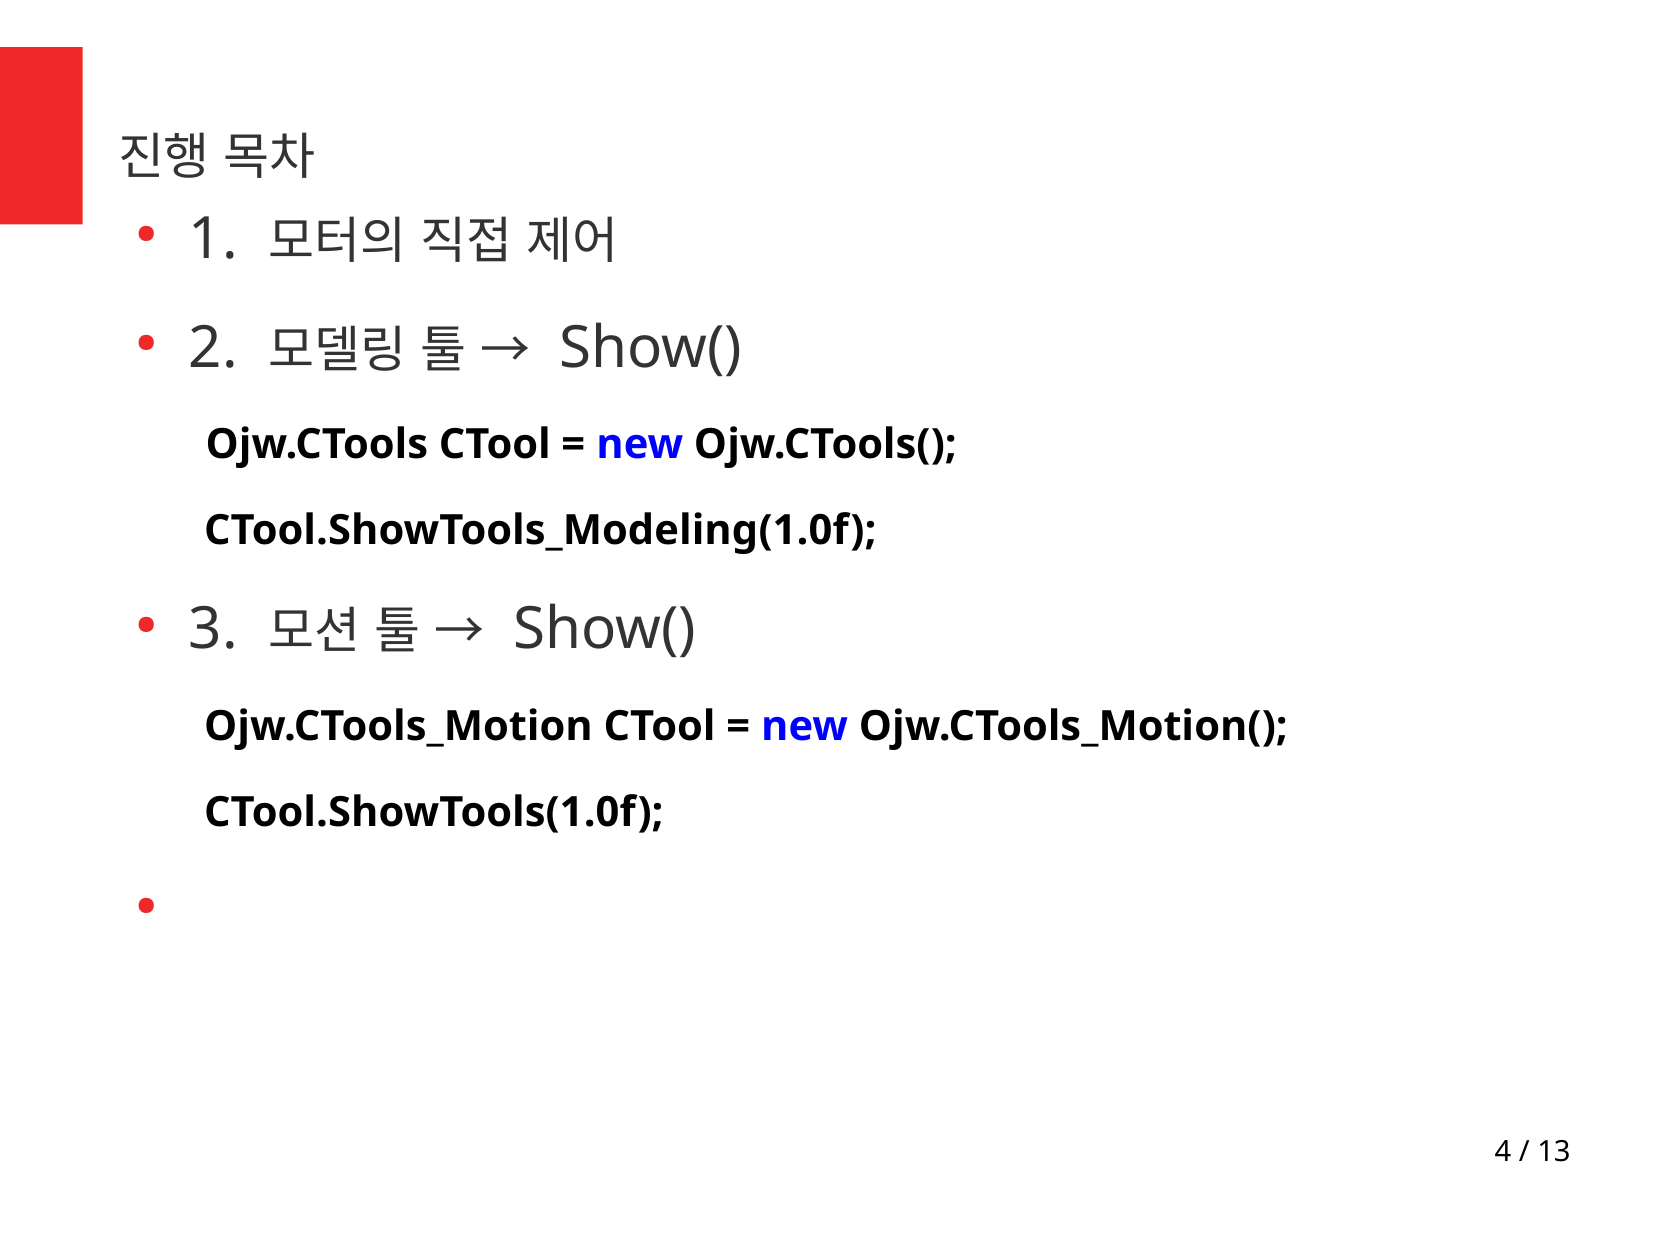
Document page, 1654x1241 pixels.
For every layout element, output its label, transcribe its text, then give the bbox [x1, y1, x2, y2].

title 진행 목차 [118, 49, 1571, 257]
list 1. 모터의 직접 제어 2. 모델링 툴 → Show() Ojw.CTools CTool = new Ojw.CTools(); CTool.ShowTools_Modeling(1.0f); 3. 모션 툴 → Show() Ojw.CTools_Motion CTool = new Ojw.CTools_Motion(); CTool.ShowTools(1.0f); [118, 196, 1536, 916]
